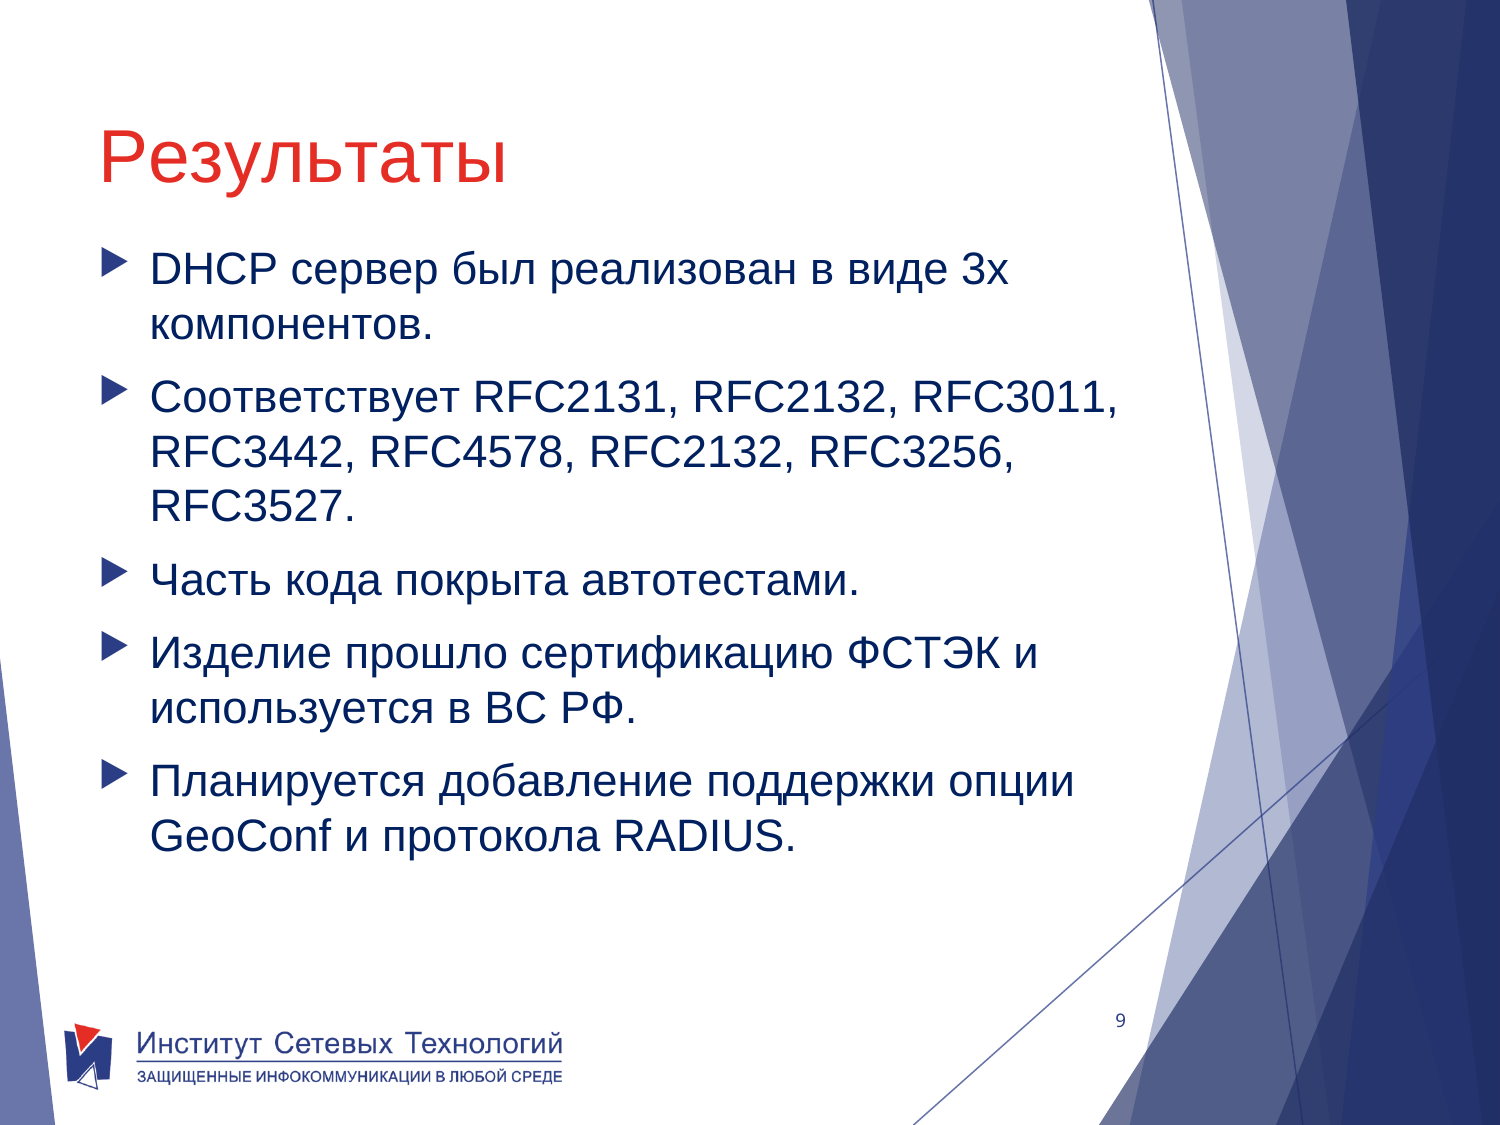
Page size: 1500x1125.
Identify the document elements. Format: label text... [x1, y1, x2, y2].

title Результаты [83, 99, 1141, 231]
picture [64, 1023, 562, 1090]
list DHCP сервер был реализован в виде 3х компонентов. Соответствует RFC2131, RFC2132, RFC3011, RFC3442, RFC4578, RFC2132, RFC3256, RFC3527. Часть кода покрыта автотестами. Изделие прошло сертификацию ФСТЭК и используется в ВС РФ. Планируется добавление поддержки опции GeoConf и протокола RADIUS. [83, 231, 1141, 869]
text_box <number> [1056, 991, 1142, 1052]
